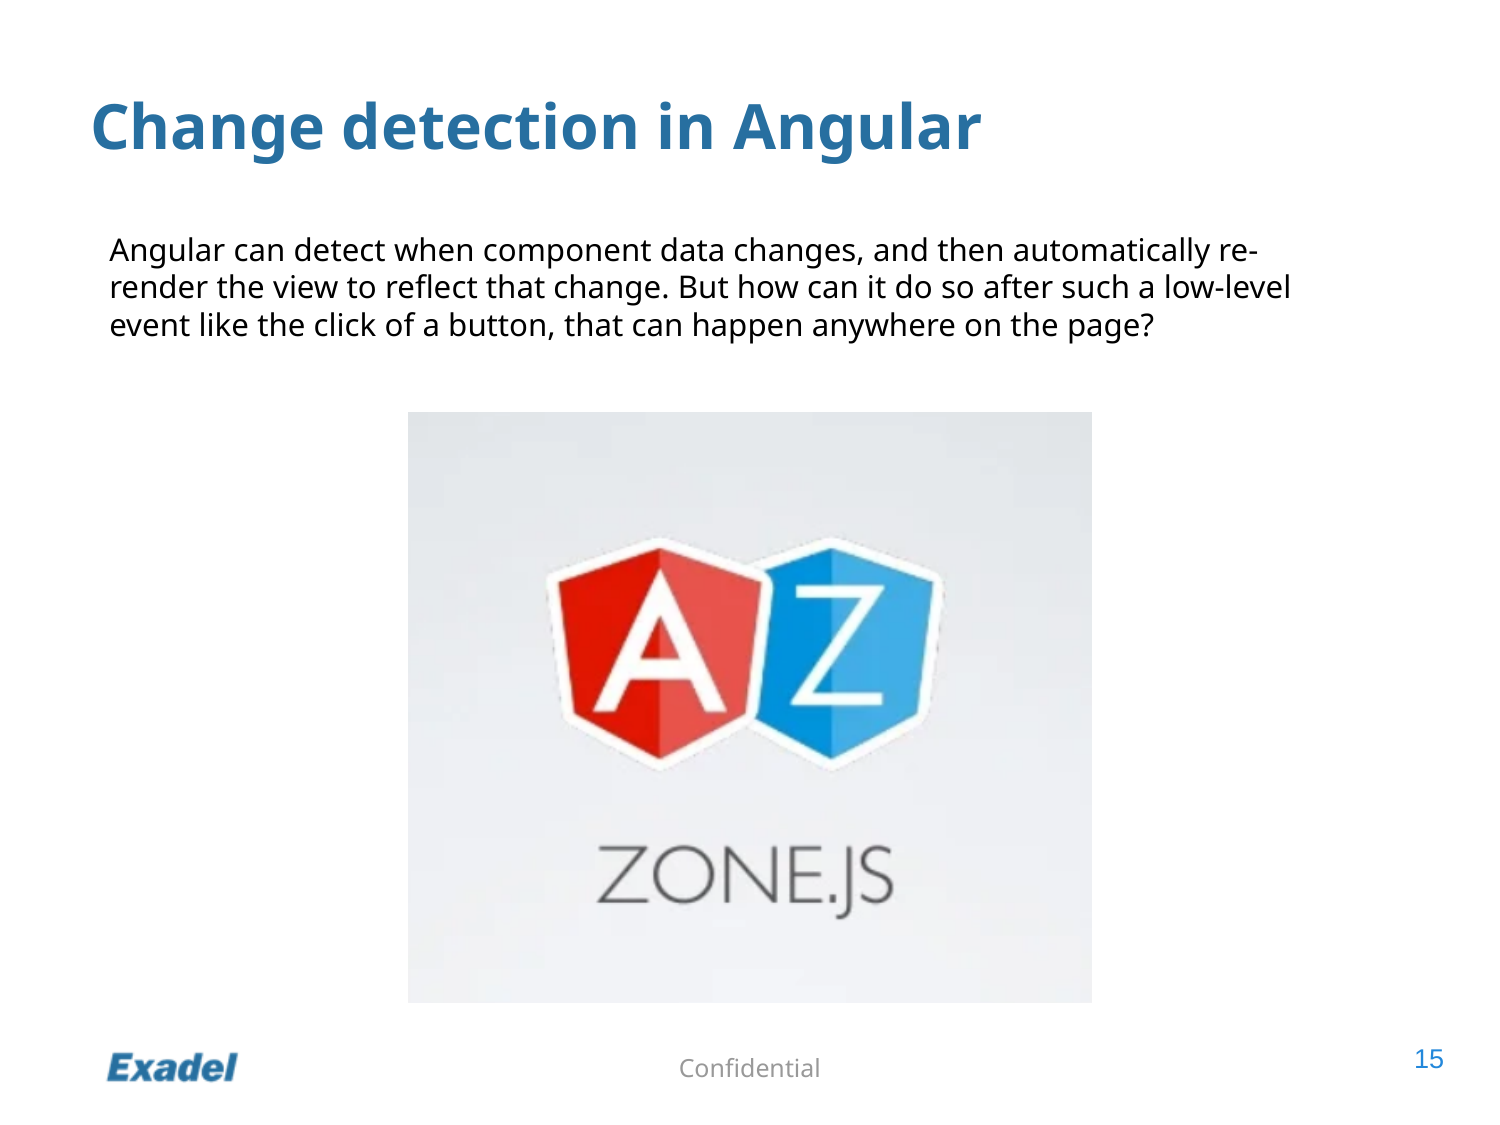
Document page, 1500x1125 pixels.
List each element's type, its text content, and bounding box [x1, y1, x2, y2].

picture [408, 412, 1092, 1003]
title Change detection in Angular [75, 57, 1425, 178]
picture [75, 1039, 282, 1102]
slide_number <number> [1369, 1014, 1460, 1101]
text_box Angular can detect when component data changes, and then automatically re-render the view to reflect that change. But how can it do so after such a low-level event like the click of a button, that can happen anywhere on the page? [94, 215, 1360, 358]
